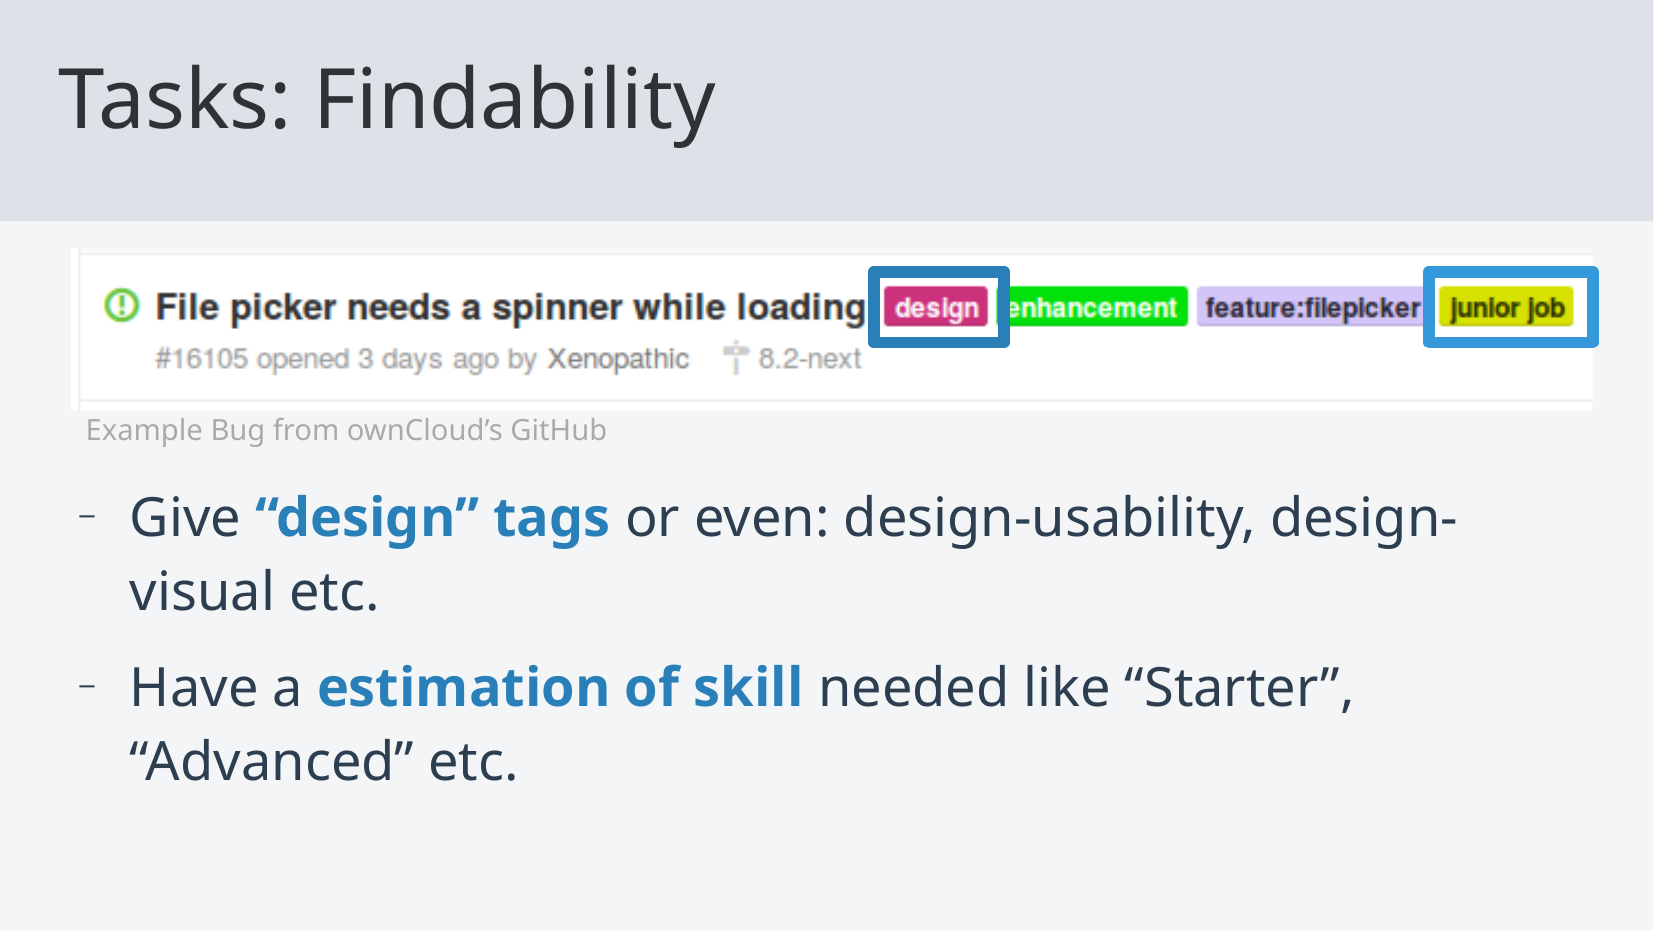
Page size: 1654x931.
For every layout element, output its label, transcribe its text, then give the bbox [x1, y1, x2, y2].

title Tasks: Findability [59, 37, 1595, 155]
picture [70, 248, 1593, 411]
list Give “design” tags or even: design-usability, design-visual etc. Have a estimation of skill needed like “Starter”, “Advanced” etc. [59, 478, 1595, 931]
picture [1435, 278, 1587, 337]
text_box Example Bug from ownCloud’s GitHub [70, 401, 1477, 454]
